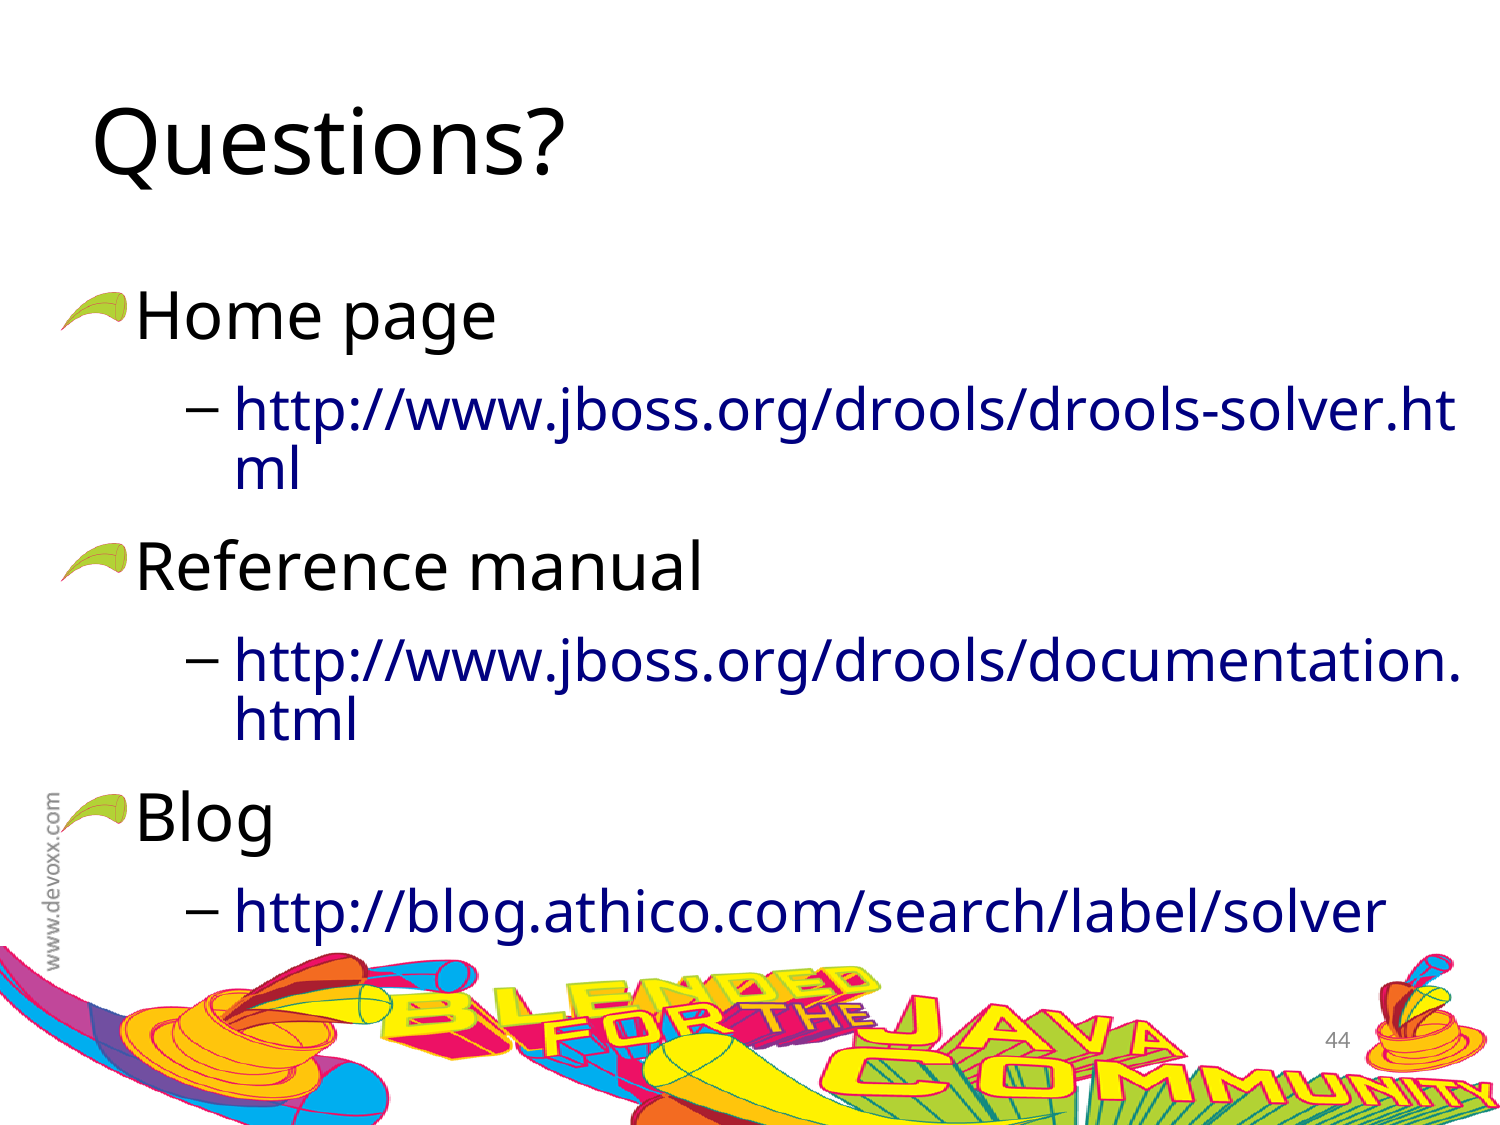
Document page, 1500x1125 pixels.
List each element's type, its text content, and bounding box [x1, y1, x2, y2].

list Home page http://www.jboss.org/drools/drools-solver.html Reference manual http://www.jboss.org/drools/documentation.html Blog http://blog.athico.com/search/label/solver [37, 262, 1500, 820]
picture [0, 757, 1500, 1125]
title Questions? [75, 45, 1426, 233]
